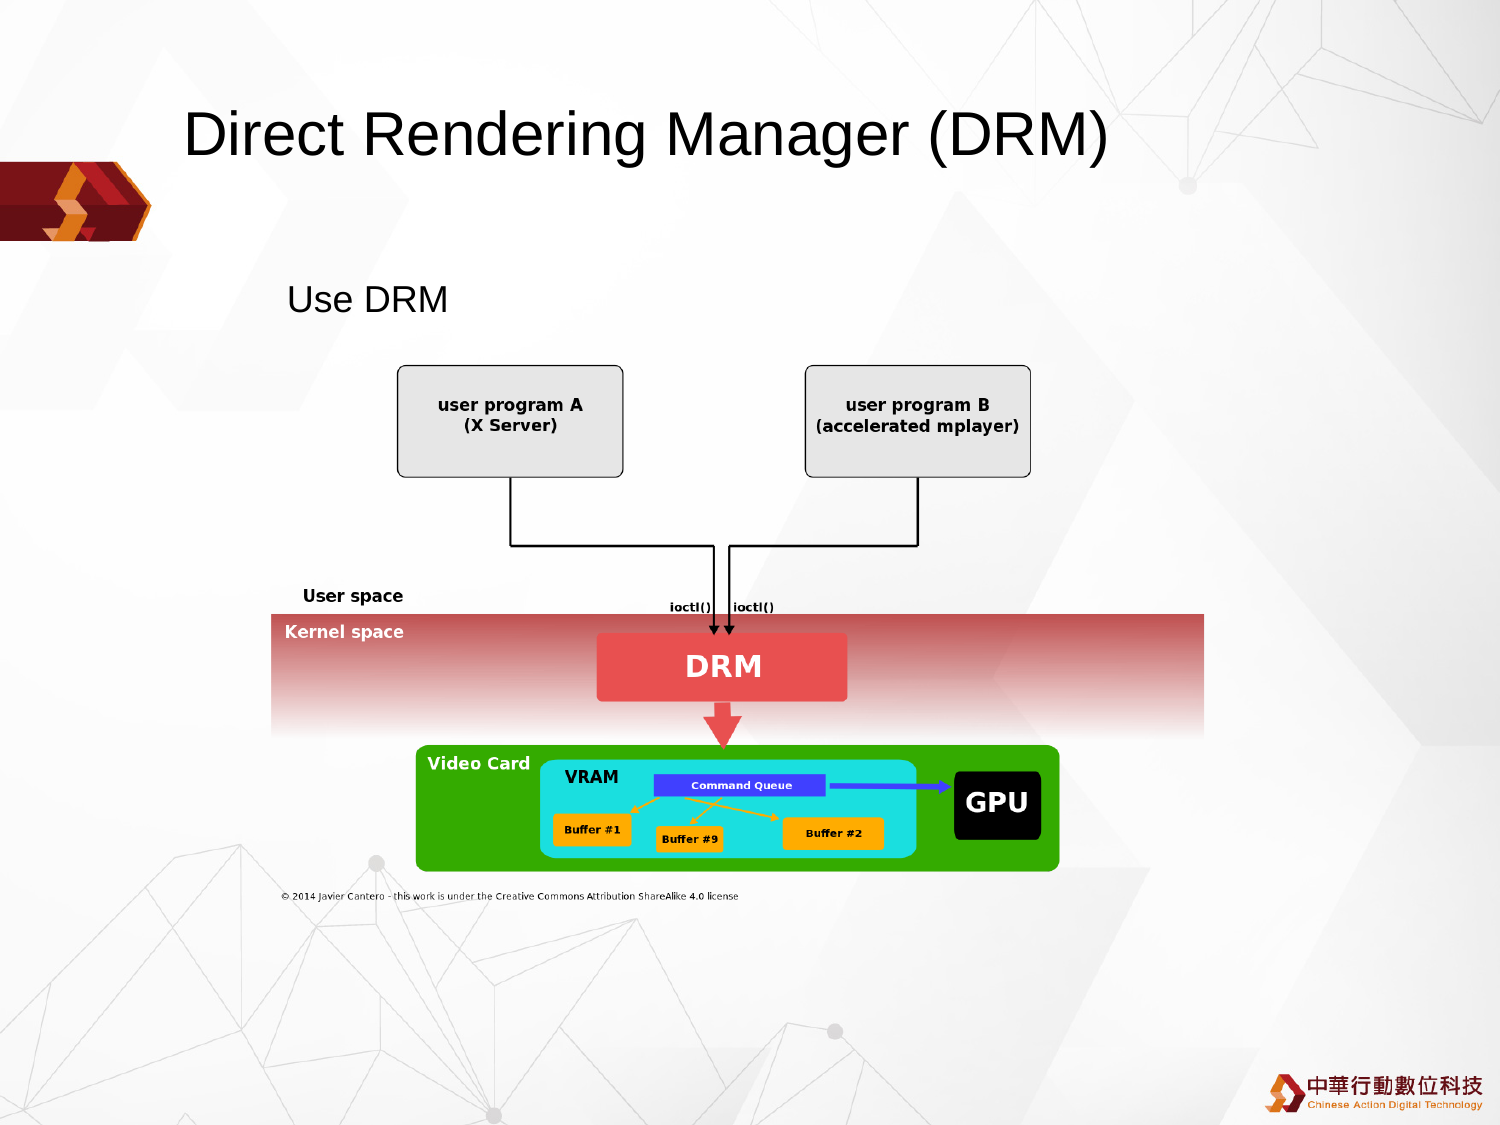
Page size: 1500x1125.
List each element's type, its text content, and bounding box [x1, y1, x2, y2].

picture [0, 0, 1500, 1125]
title Direct Rendering Manager (DRM) [183, 80, 1255, 188]
text_box Use DRM [272, 271, 527, 335]
